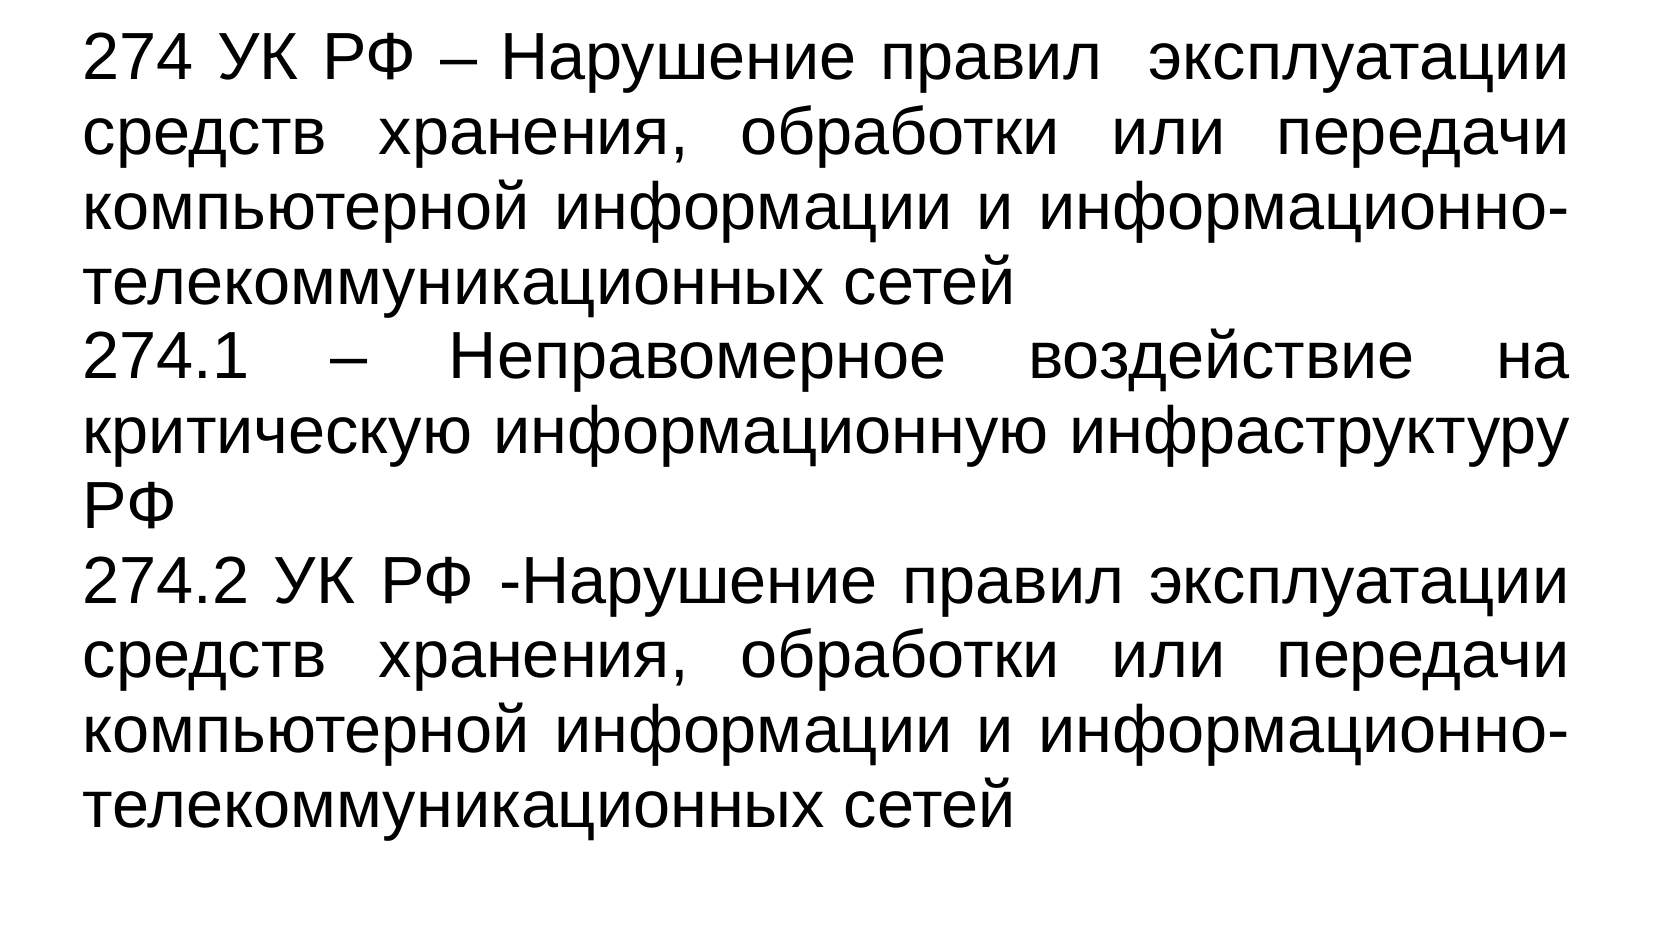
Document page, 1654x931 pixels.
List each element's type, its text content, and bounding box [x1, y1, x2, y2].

subtitle 274 УК РФ – Нарушение правил эксплуатации средств хранения, обработки или передачи компьютерной информации и информационно-телекоммуникационных сетей 274.1 – Неправомерное воздействие на критическую информационную инфраструктуру РФ 274.2 УК РФ -Нарушение правил эксплуатации средств хранения, обработки или передачи компьютерной информации и информационно-телекоммуникационных сетей [82, 19, 1571, 917]
